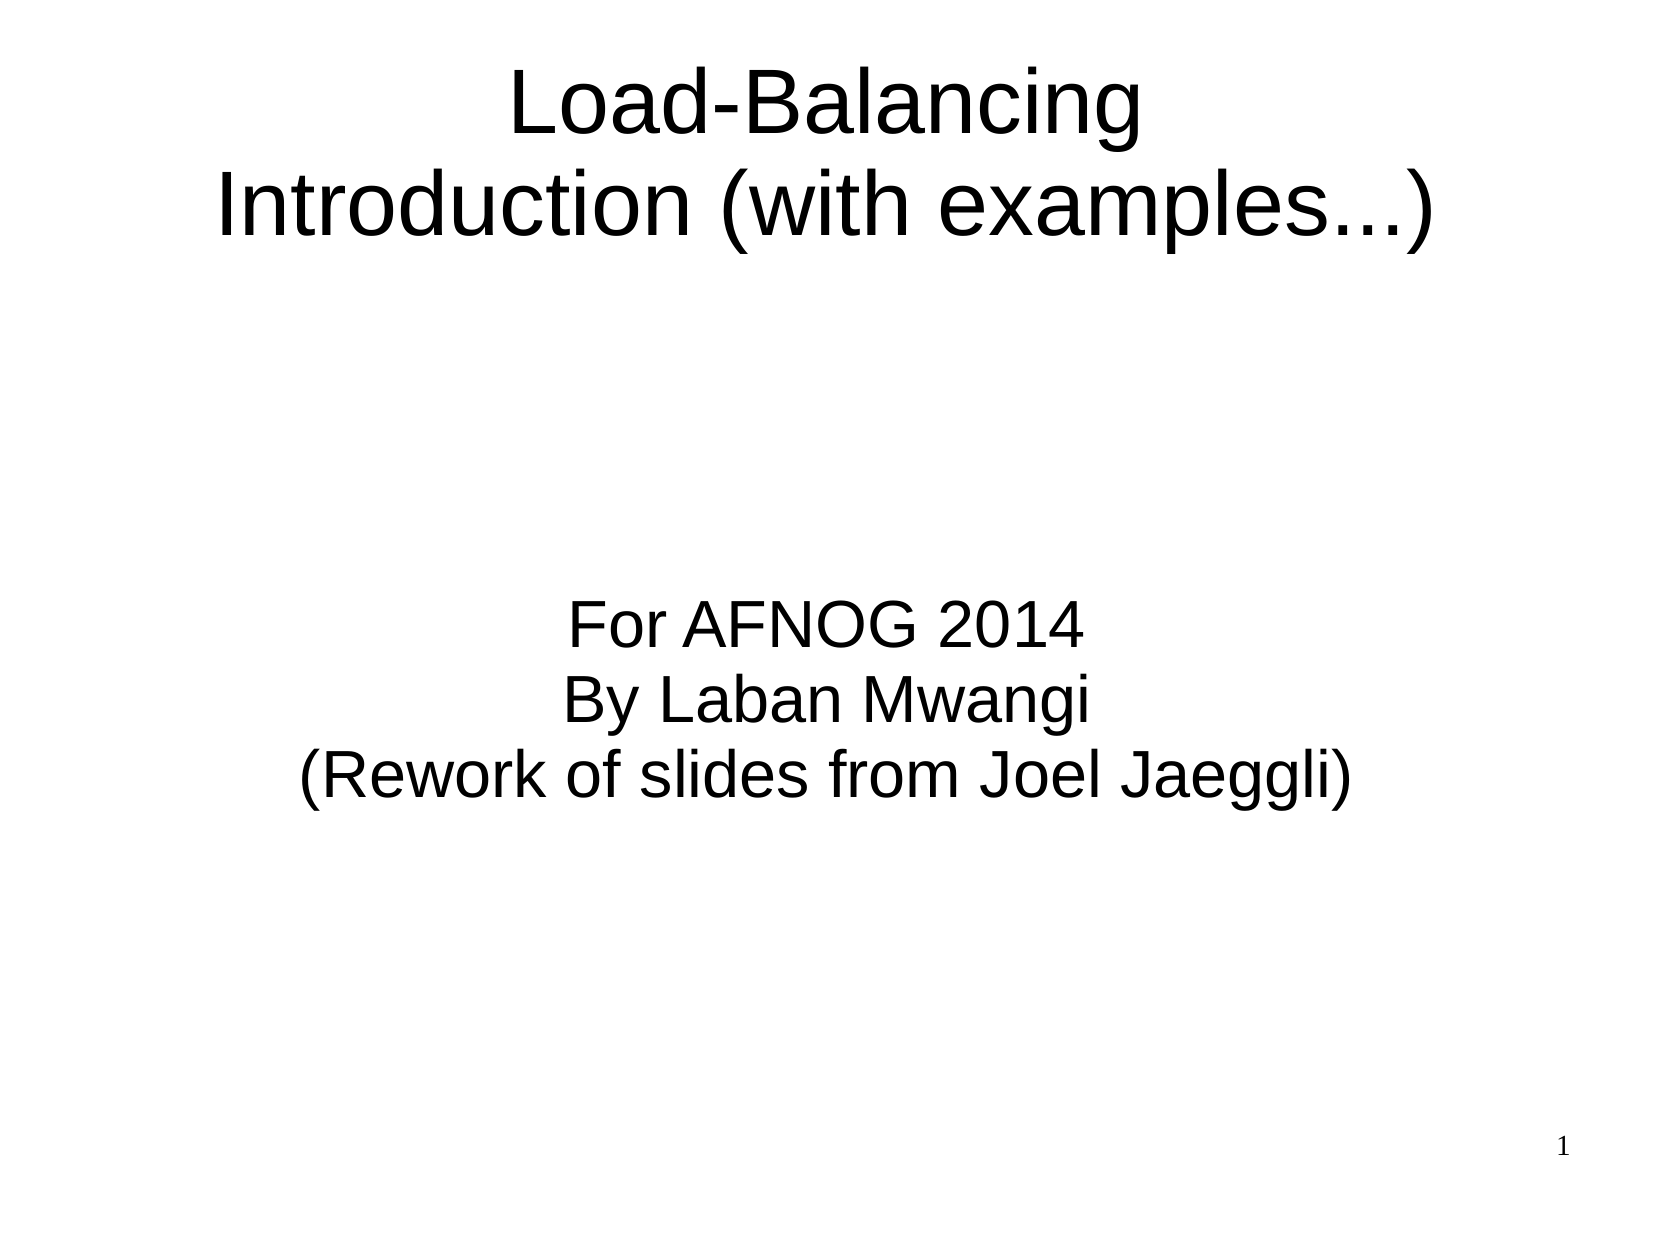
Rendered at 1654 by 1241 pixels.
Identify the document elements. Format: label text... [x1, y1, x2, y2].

subtitle For AFNOG 2014 By Laban Mwangi (Rework of slides from Joel Jaeggli) [82, 290, 1571, 1109]
title Load-Balancing Introduction (with examples...) [82, 49, 1571, 257]
